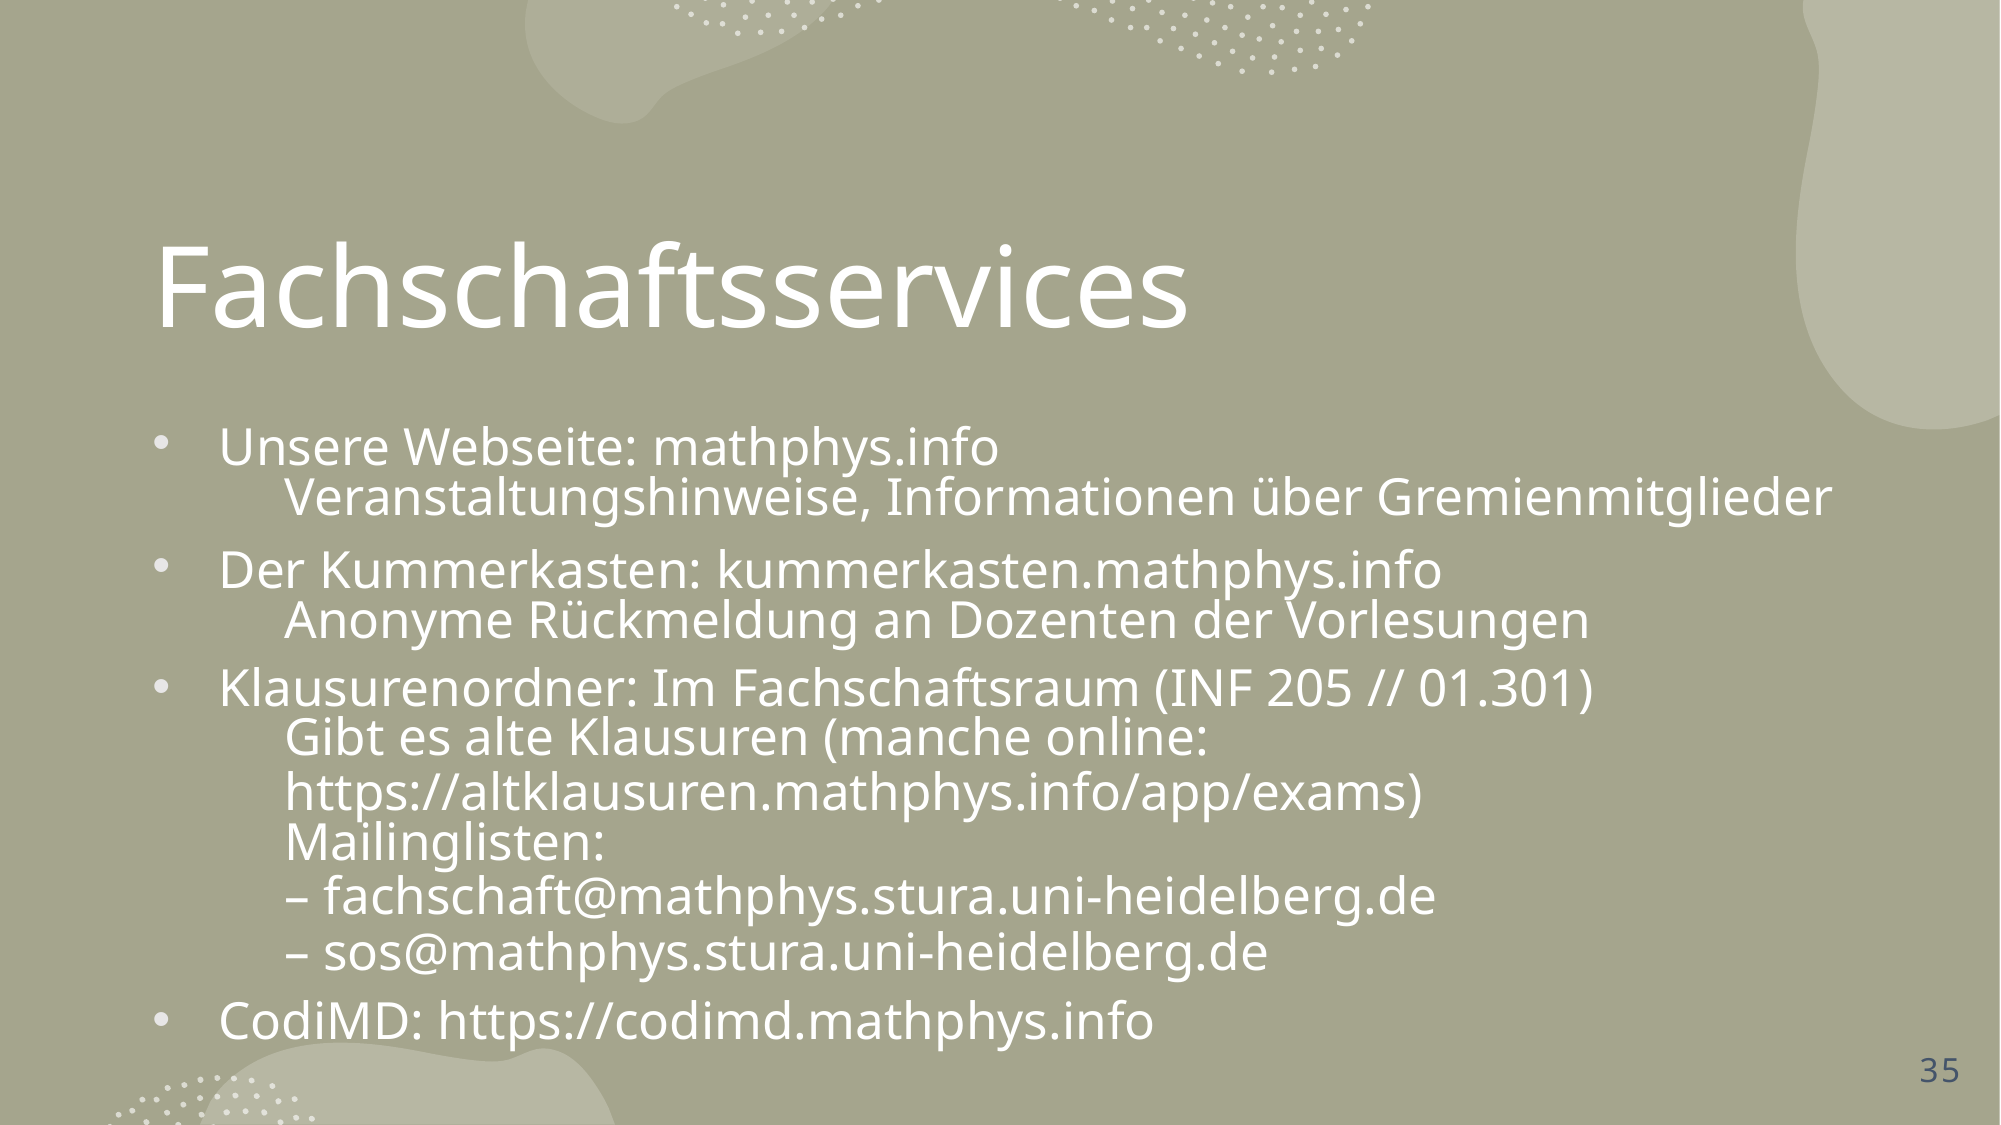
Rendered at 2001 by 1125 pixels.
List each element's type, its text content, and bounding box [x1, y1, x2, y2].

title Fachschaftsservices [137, 182, 1863, 400]
list Unsere Webseite: mathphys.info Veranstaltungshinweise, Informationen über Gremienmitglieder Der Kummerkasten: kummerkasten.mathphys.info Anonyme Rückmeldung an Dozenten der Vorlesungen Klausurenordner: Im Fachschaftsraum (INF 205 // 01.301) Gibt es alte Klausuren (manche online: https://altklausuren.mathphys.info/app/exams) Mailinglisten: – fachschaft@mathphys.stura.uni-heidelberg.de – sos@mathphys.stura.uni-heidelberg.de CodiMD: https://codimd.mathphys.info [137, 413, 1863, 1086]
text_box [1887, 1019, 1993, 1125]
